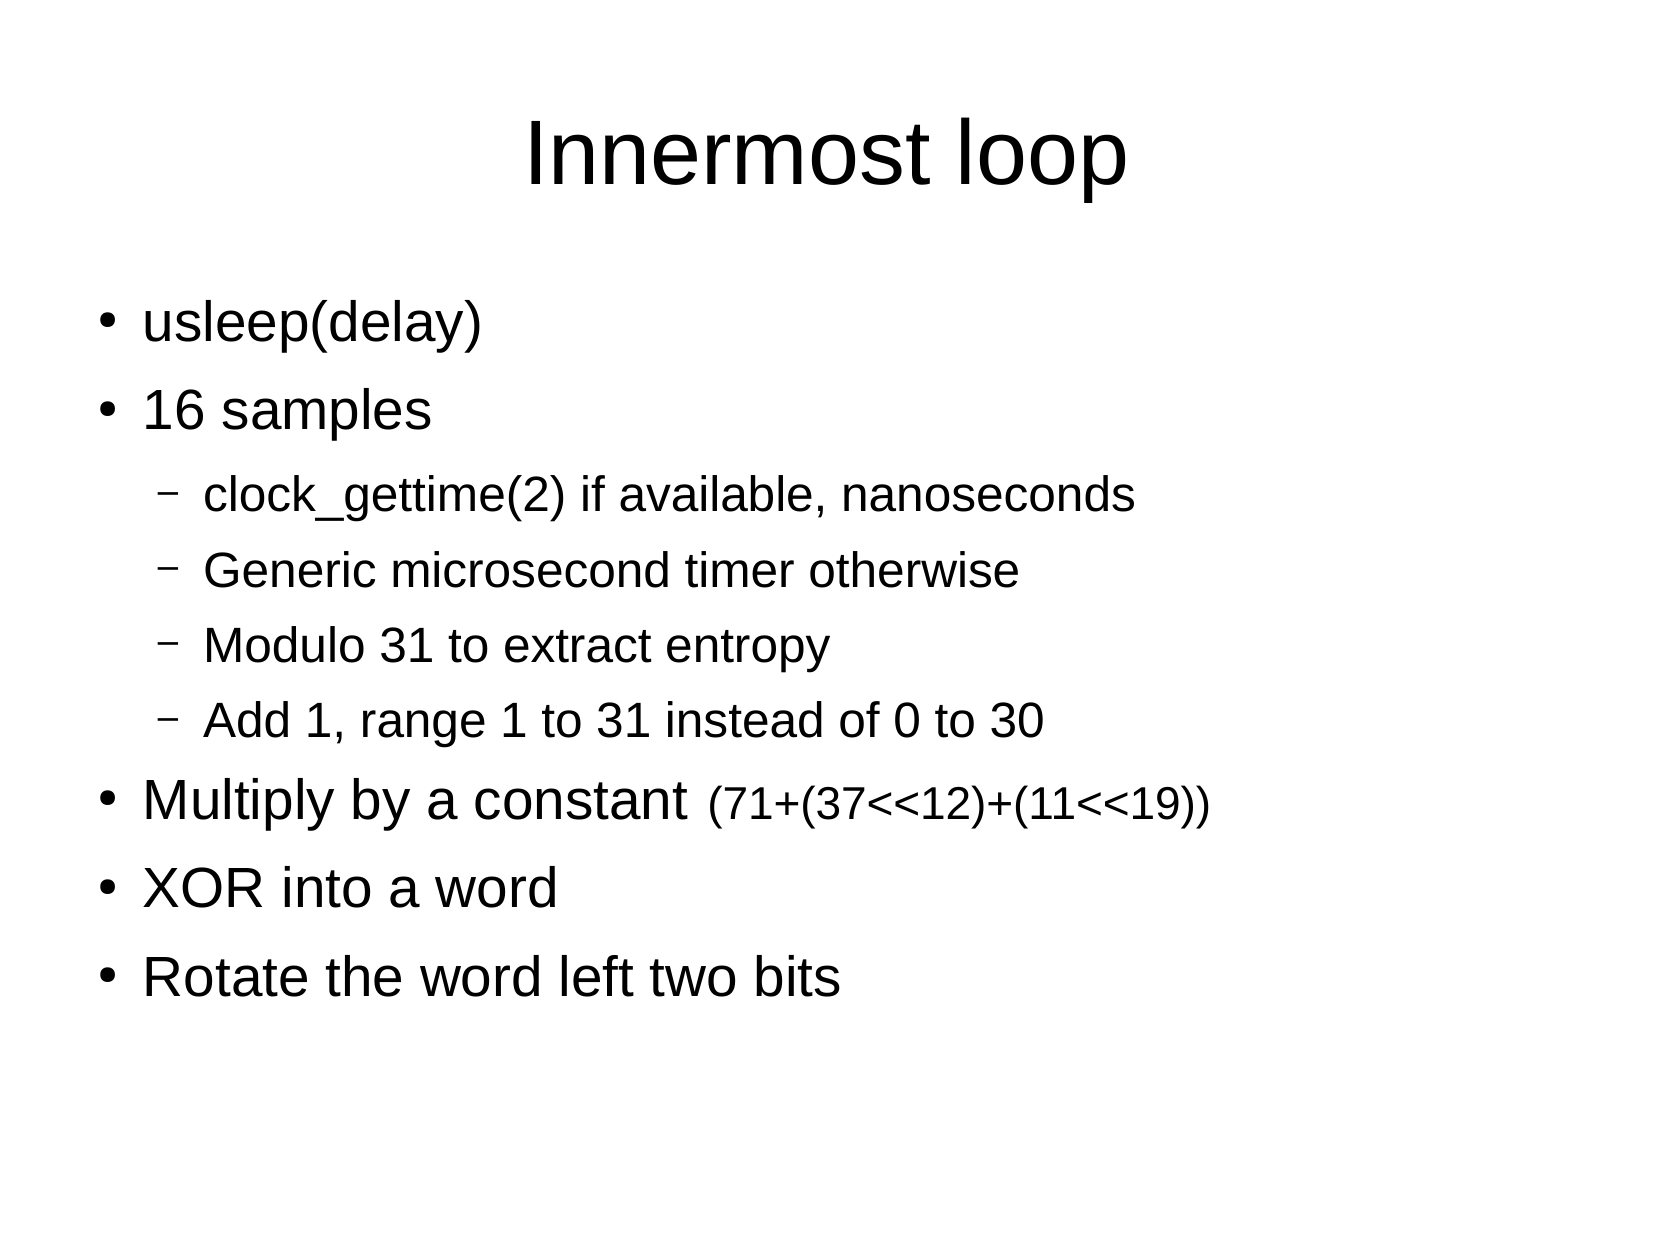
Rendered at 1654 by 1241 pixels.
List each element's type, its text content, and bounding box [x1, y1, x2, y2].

title Innermost loop [82, 49, 1571, 257]
list usleep(delay) 16 samples clock_gettime(2) if available, nanoseconds Generic microsecond timer otherwise Modulo 31 to extract entropy Add 1, range 1 to 31 instead of 0 to 30 Multiply by a constant (71+(37<<12)+(11<<19)) XOR into a word Rotate the word left two bits [82, 290, 1571, 1010]
